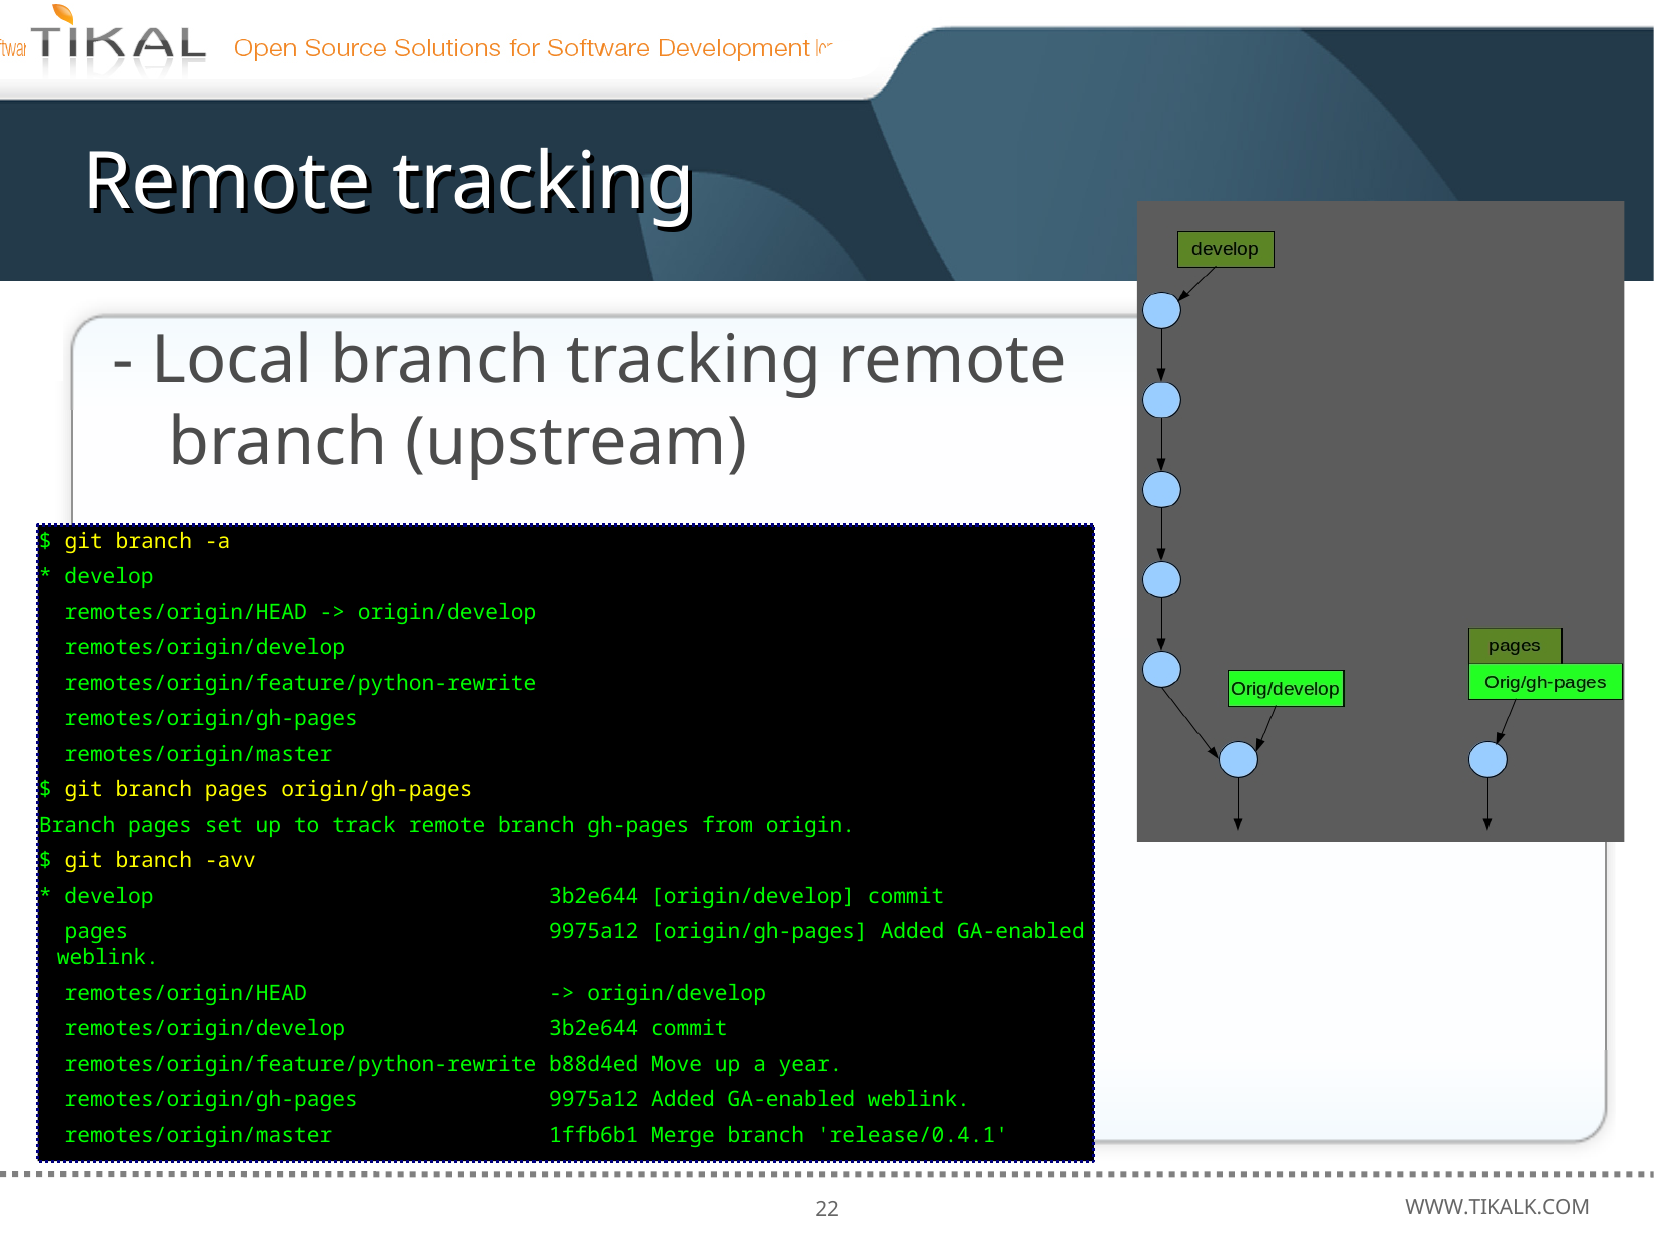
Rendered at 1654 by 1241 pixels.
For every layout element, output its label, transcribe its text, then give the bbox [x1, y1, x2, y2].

picture [1094, 1050, 1616, 1163]
picture [0, 3, 1654, 842]
list - Local branch tracking remote branch (upstream) [112, 314, 1088, 571]
list $ git branch -a * develop remotes/origin/HEAD -> origin/develop remotes/origin/develop remotes/origin/feature/python-rewrite remotes/origin/gh-pages remotes/origin/master $ git branch pages origin/gh-pages Branch pages set up to track remote branch gh-pages from origin. $ git branch -avv * develop 3b2e644 [origin/develop] commit pages 9975a12 [origin/gh-pages] Added GA-enabled weblink. remotes/origin/HEAD -> origin/develop remotes/origin/develop 3b2e644 commit remotes/origin/feature/python-rewrite b88d4ed Move up a year. remotes/origin/gh-pages 9975a12 Added GA-enabled weblink. remotes/origin/master 1ffb6b1 Merge branch 'release/0.4.1' [37, 525, 1094, 1162]
title Remote tracking [82, 73, 1570, 280]
